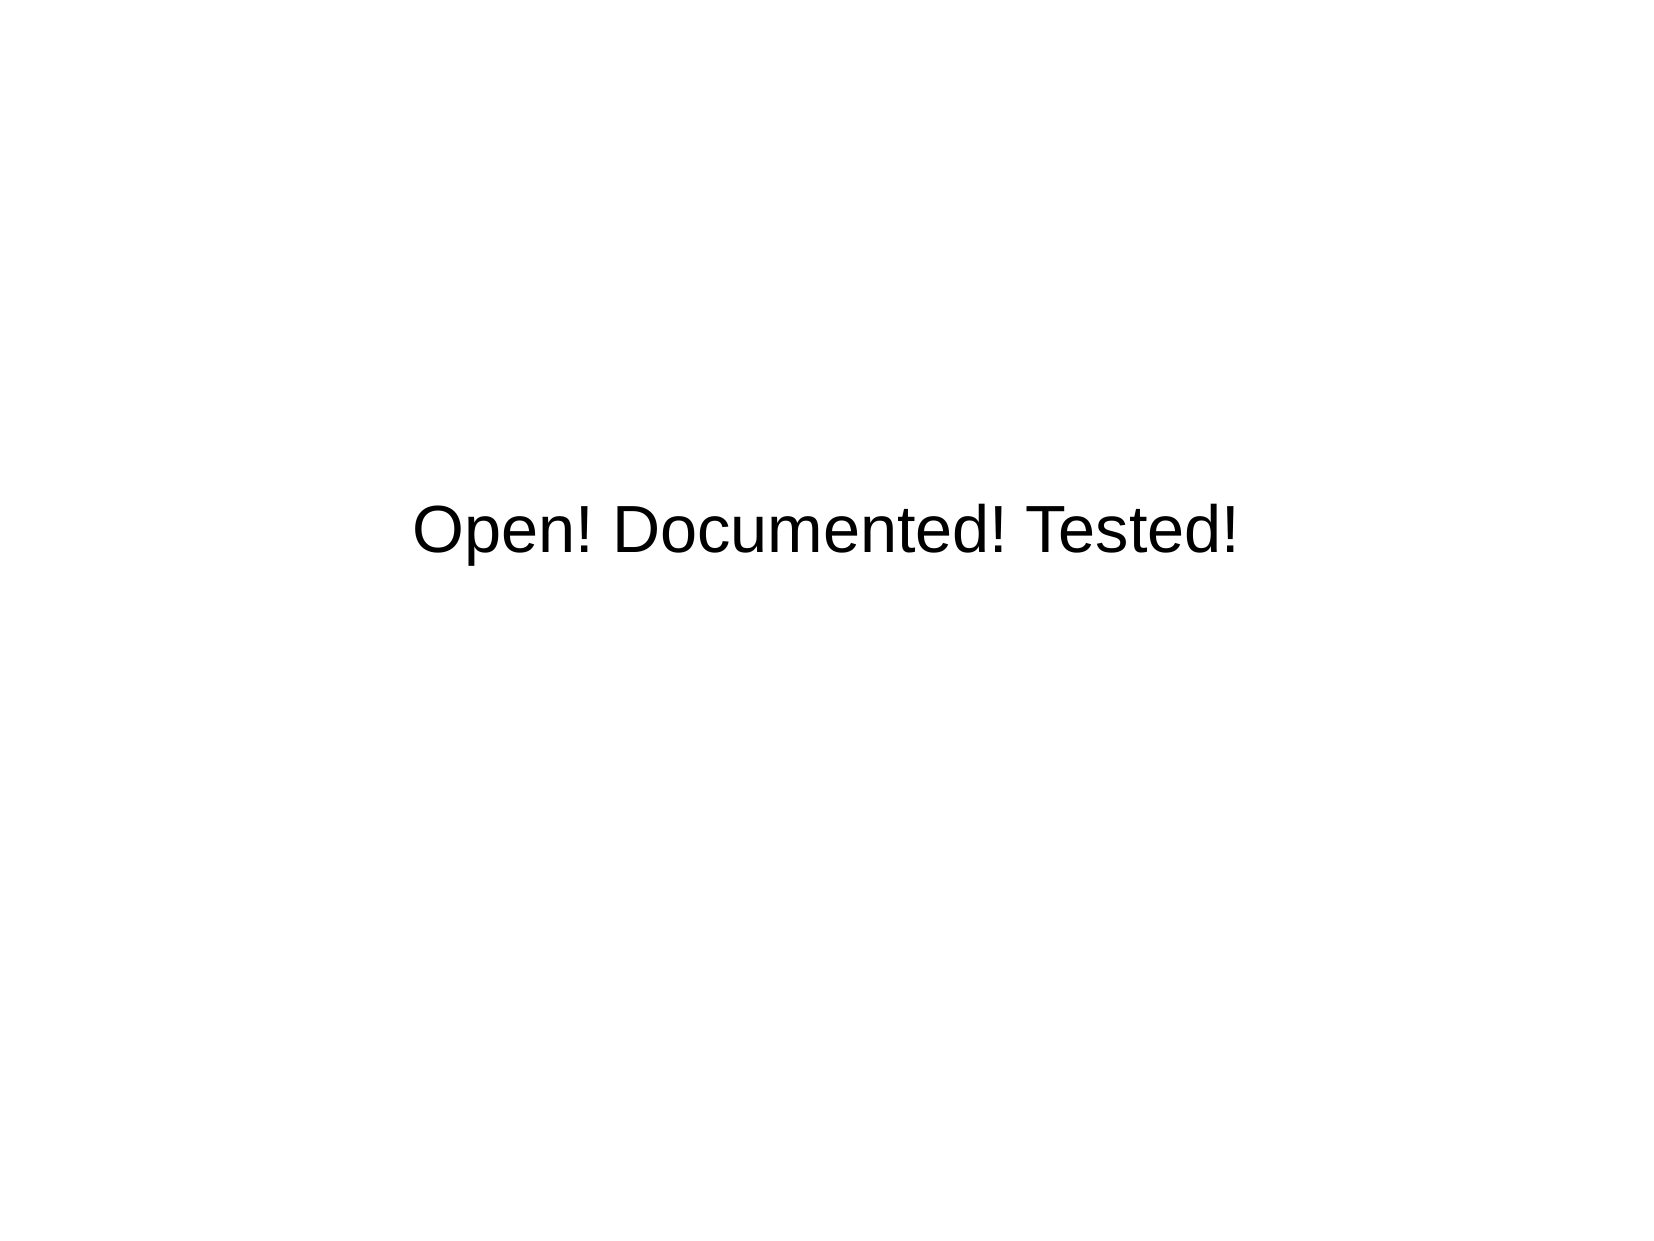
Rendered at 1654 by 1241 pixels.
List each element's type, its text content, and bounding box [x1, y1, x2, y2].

subtitle Open! Documented! Tested! [82, 49, 1571, 1010]
